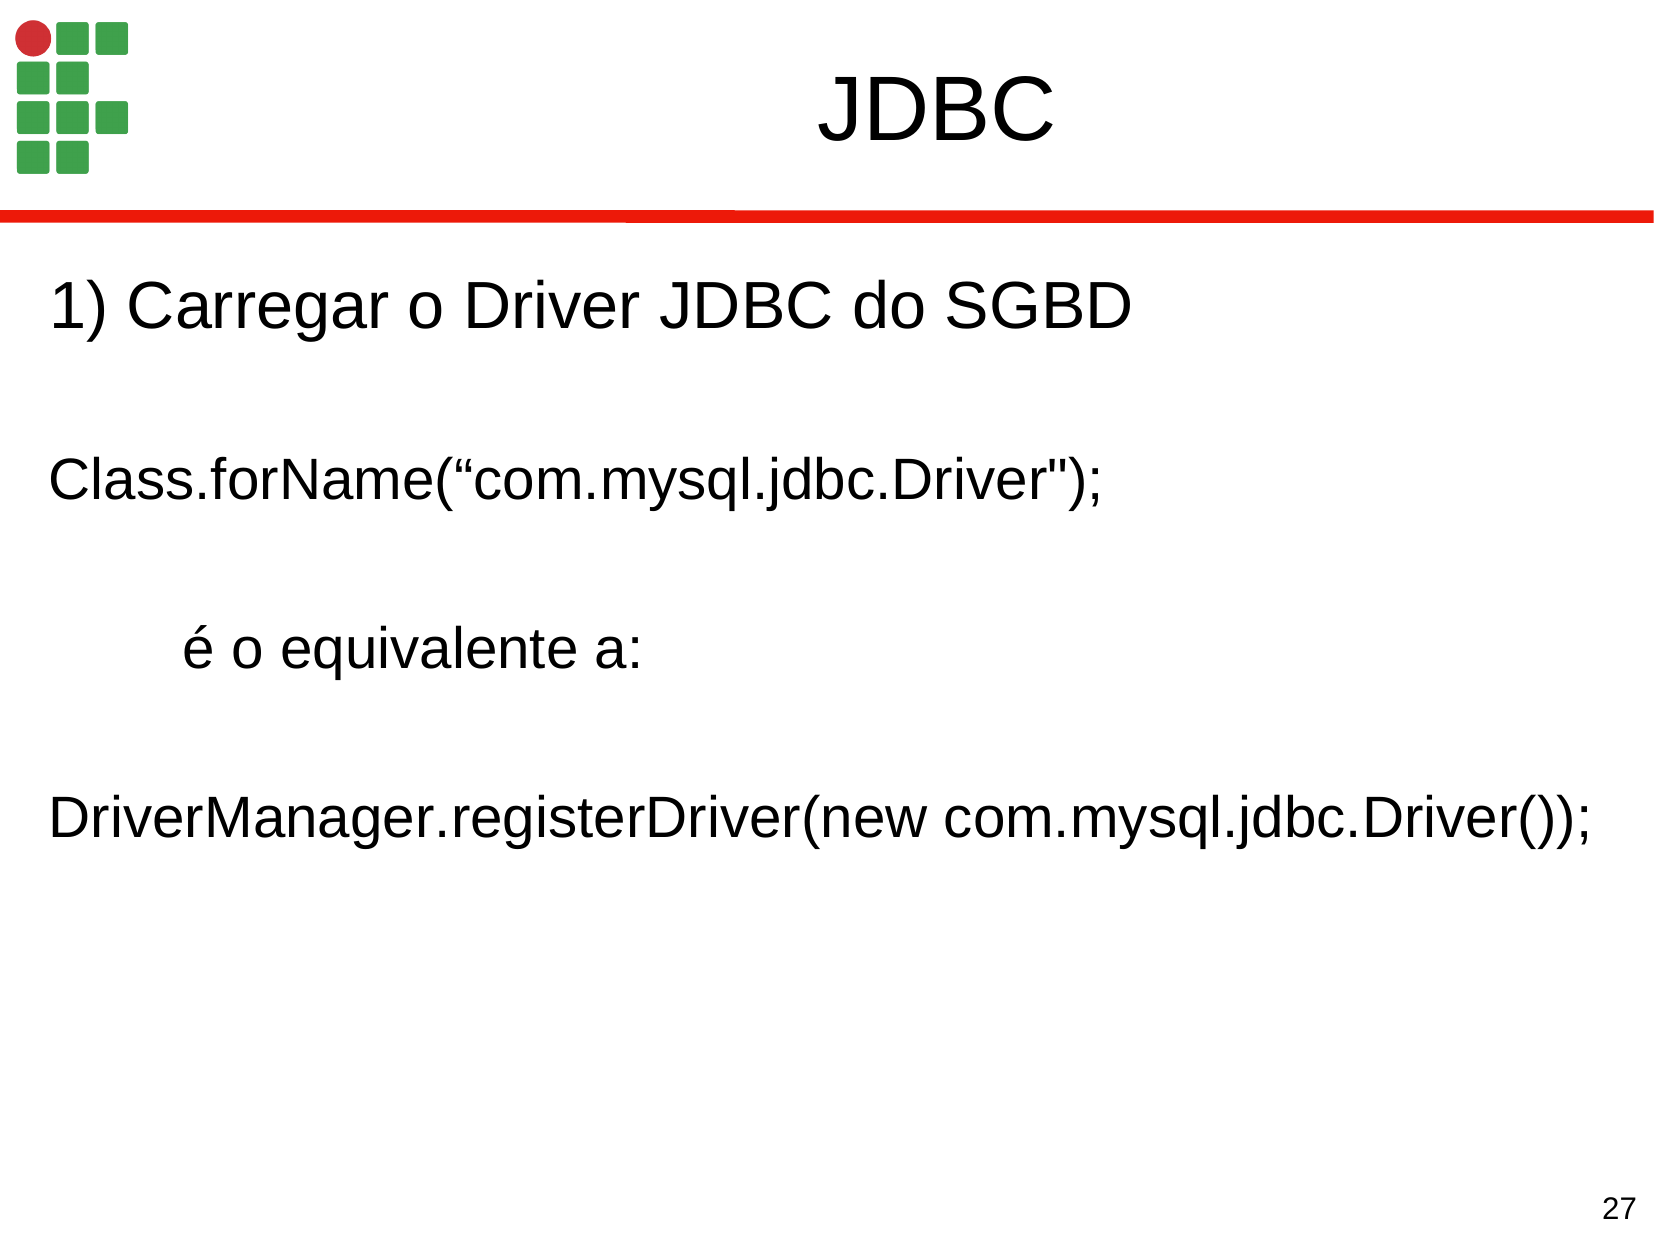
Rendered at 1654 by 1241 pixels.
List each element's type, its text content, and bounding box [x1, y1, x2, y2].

picture [14, 16, 130, 178]
text_box JDBC [253, 0, 1622, 207]
text_box 1) Carregar o Driver JDBC do SGBD Class.forName(“com.mysql.jdbc.Driver"); é o equivalente a: DriverManager.registerDriver(new com.mysql.jdbc.Driver()); [32, 253, 1654, 1205]
text_box <number> [1185, 1179, 1654, 1220]
